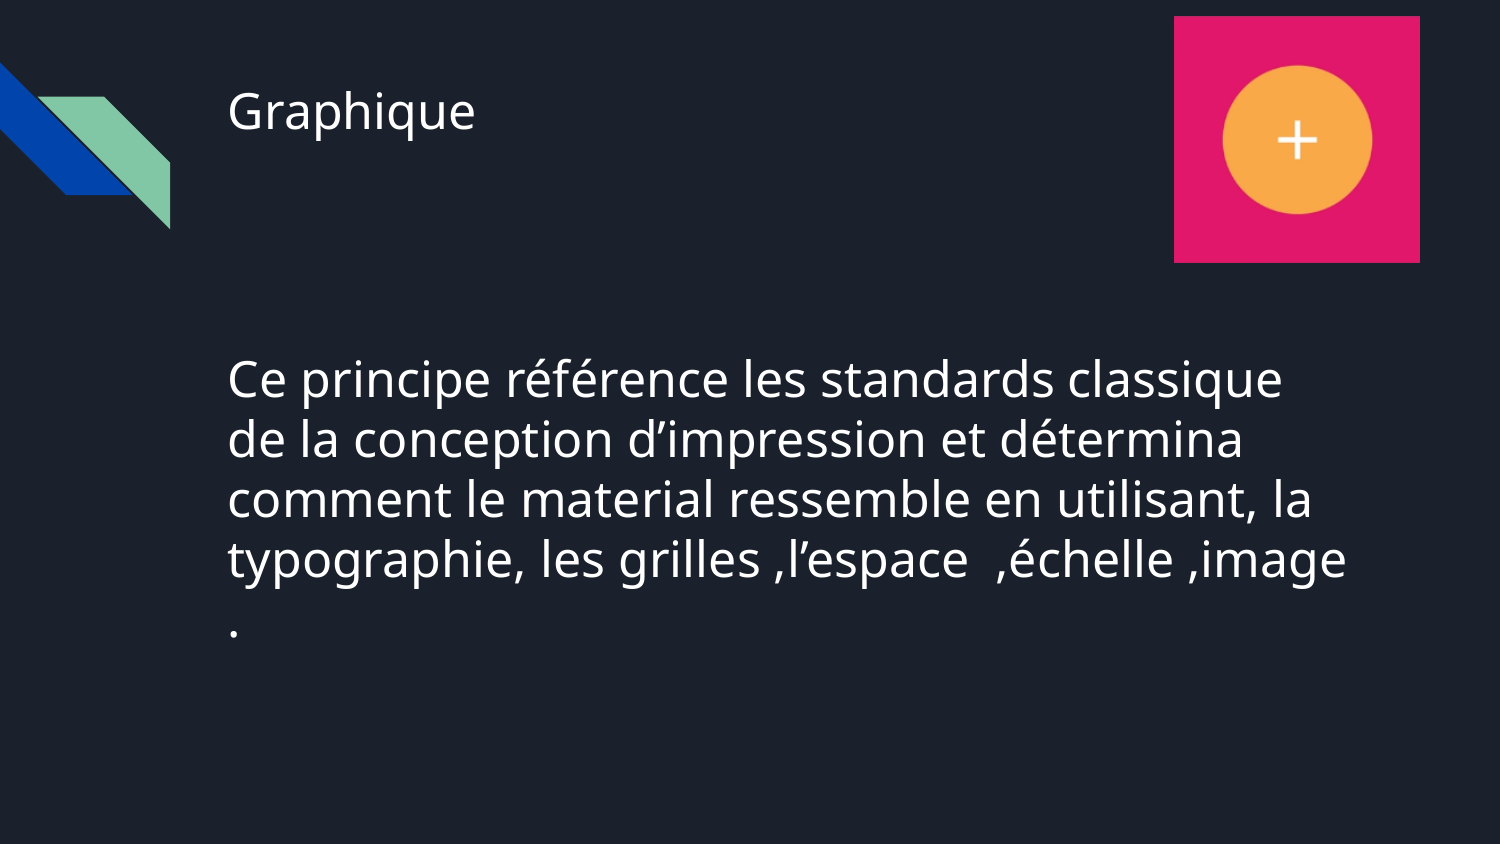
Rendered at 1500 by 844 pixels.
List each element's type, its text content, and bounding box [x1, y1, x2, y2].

title Graphique [212, 64, 1174, 215]
picture [1174, 16, 1420, 263]
list Ce principe référence les standards classique de la conception d’impression et détermina comment le material ressemble en utilisant, la typographie, les grilles ,l’espace ,échelle ,image . [212, 332, 1368, 810]
